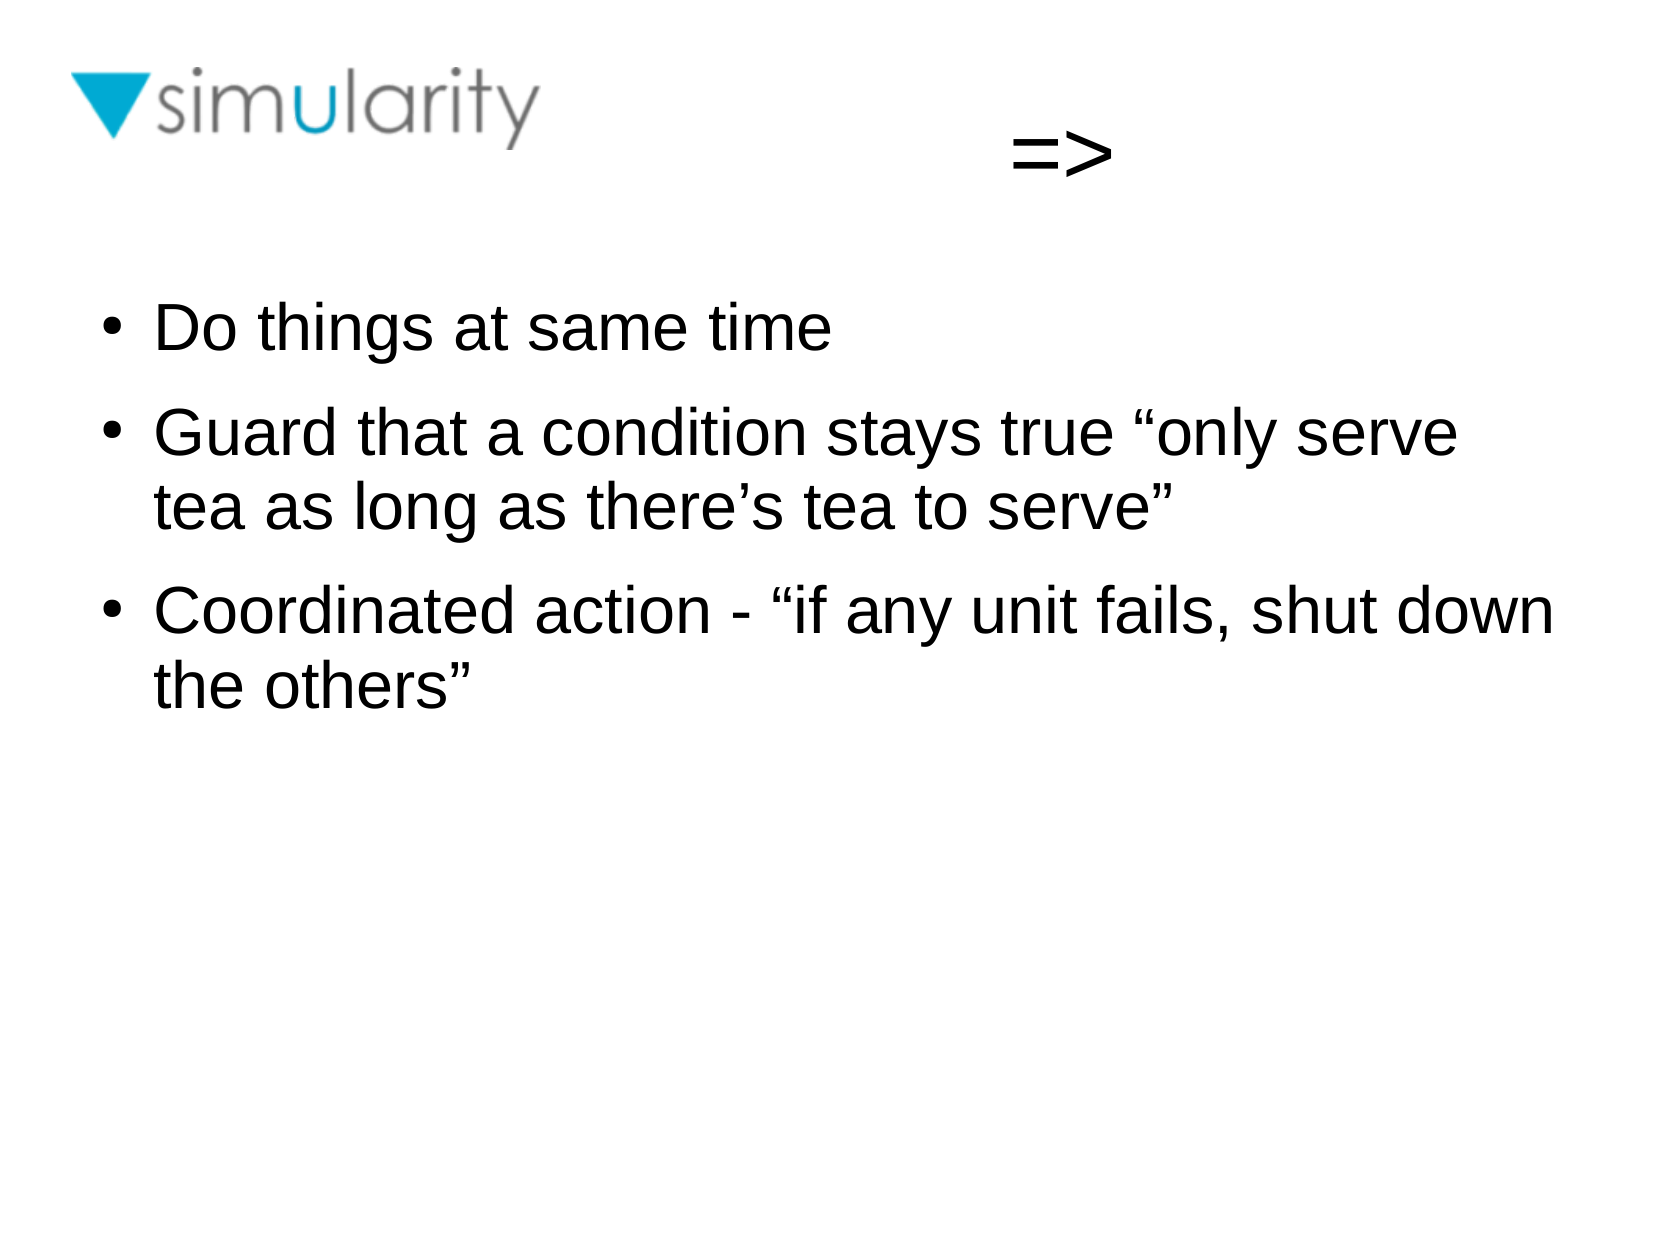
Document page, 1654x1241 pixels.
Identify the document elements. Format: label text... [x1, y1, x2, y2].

picture [71, 67, 541, 150]
list Do things at same time Guard that a condition stays true “only serve tea as long as there’s tea to serve” Coordinated action - “if any unit fails, shut down the others” [82, 290, 1571, 1010]
title => [555, 49, 1571, 257]
